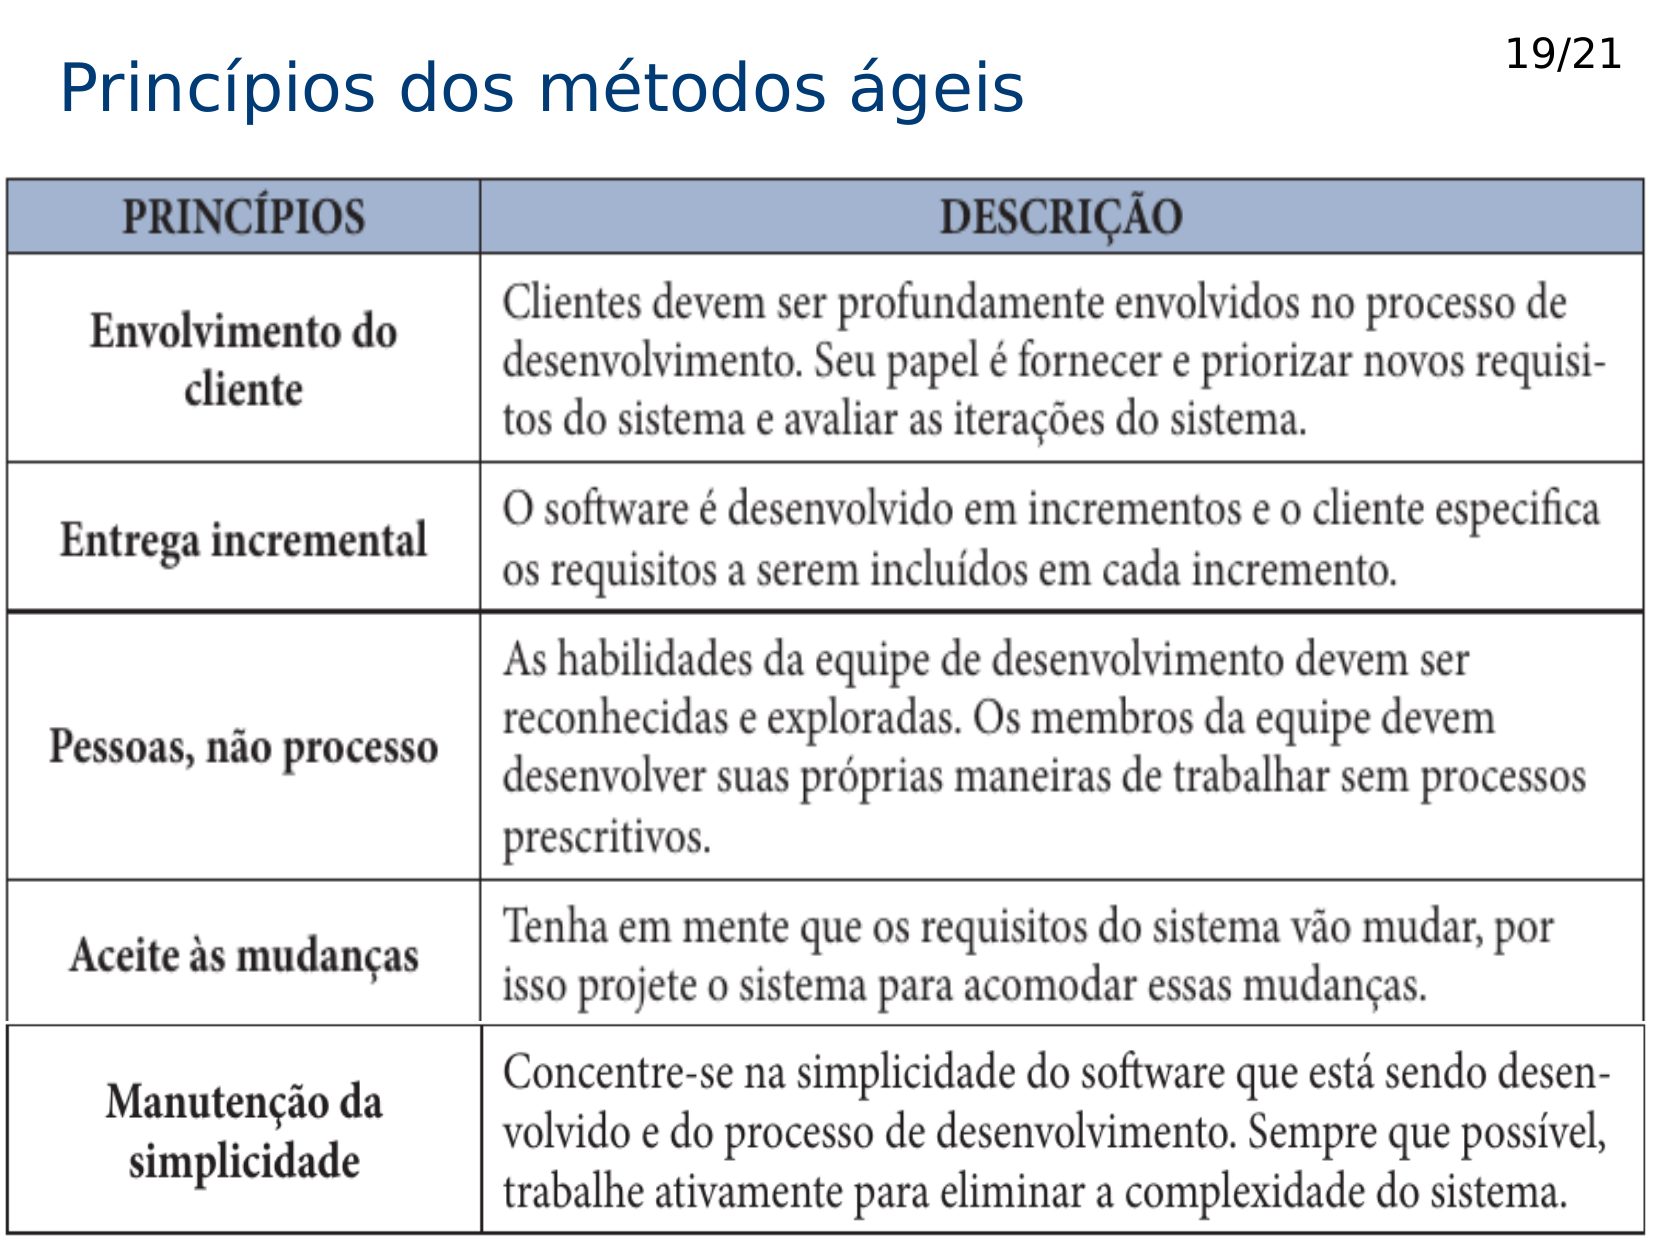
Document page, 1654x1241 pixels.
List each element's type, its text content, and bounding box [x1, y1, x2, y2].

picture [0, 168, 1654, 1241]
title Princípios dos métodos ágeis [59, 29, 1506, 148]
